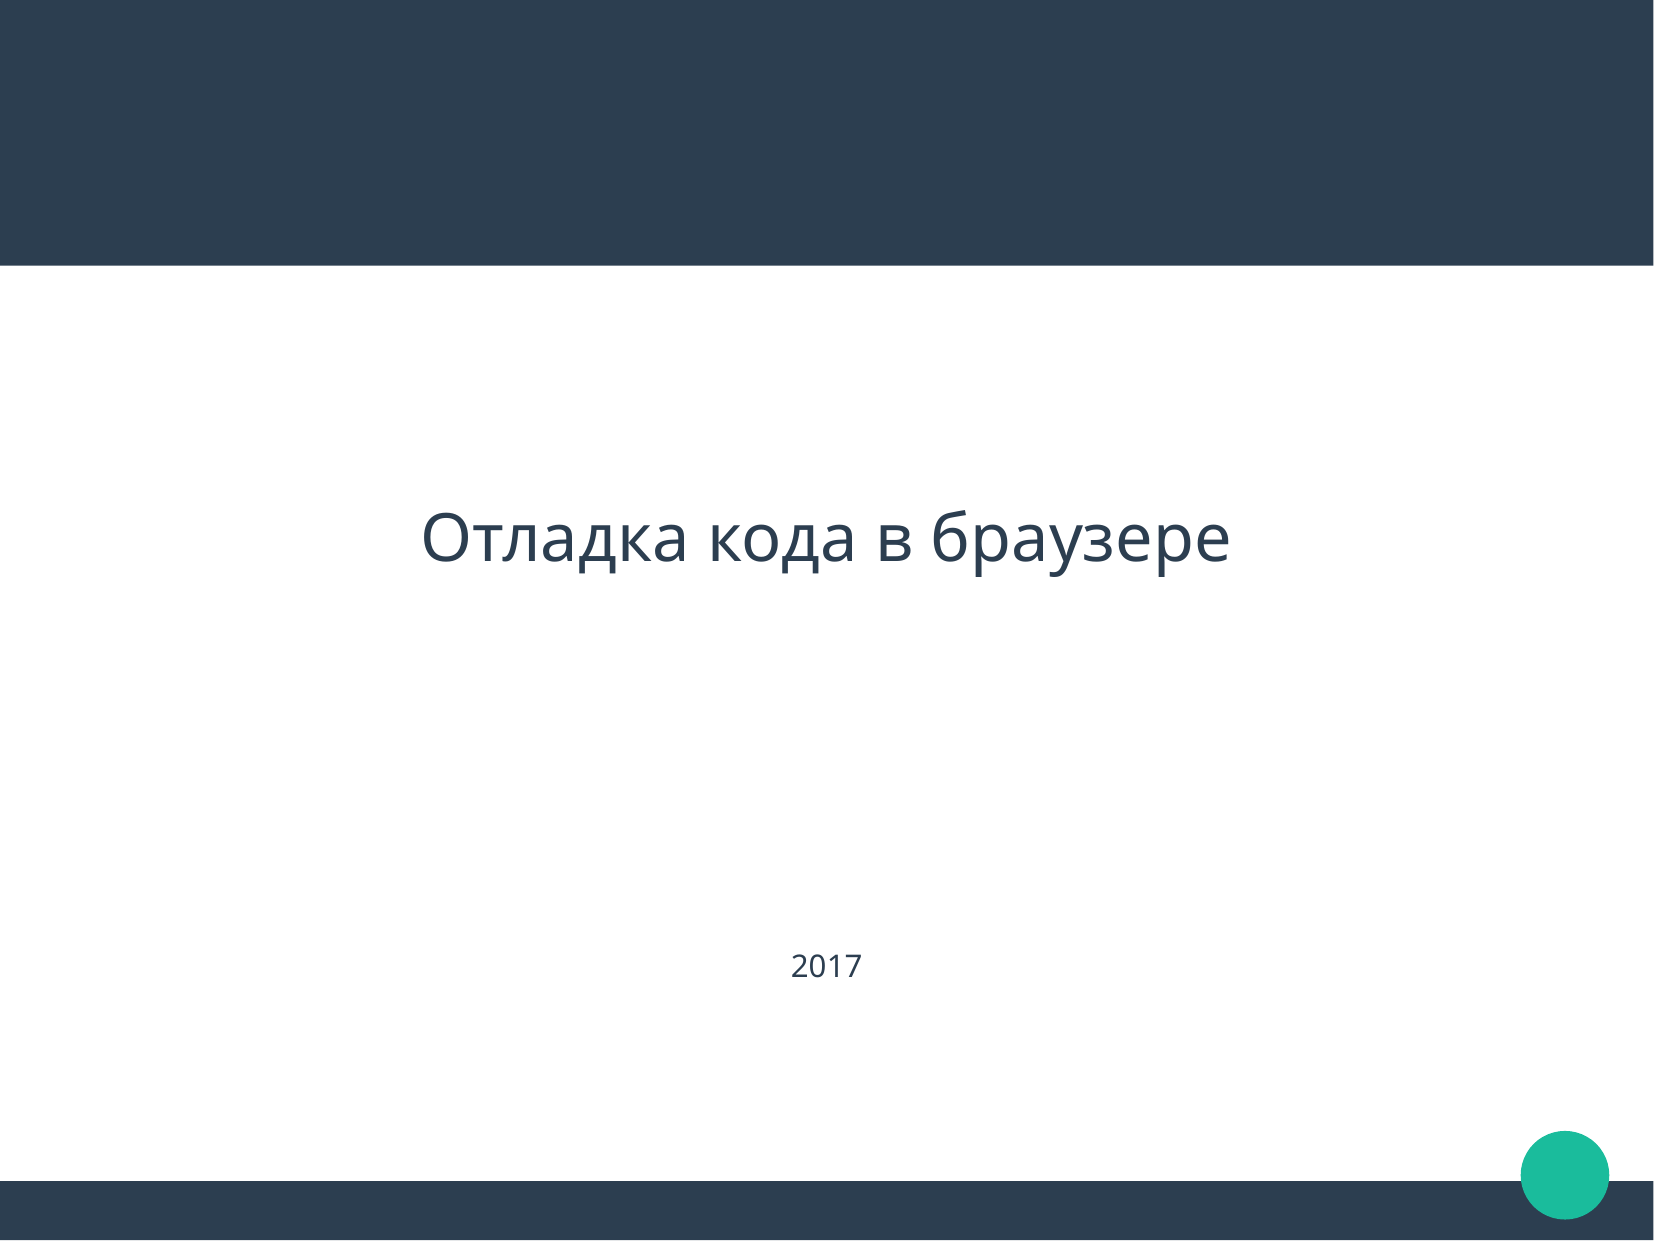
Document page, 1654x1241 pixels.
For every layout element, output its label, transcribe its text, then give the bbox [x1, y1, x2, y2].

subtitle Отладка кода в браузере 2017 [59, 324, 1595, 1152]
